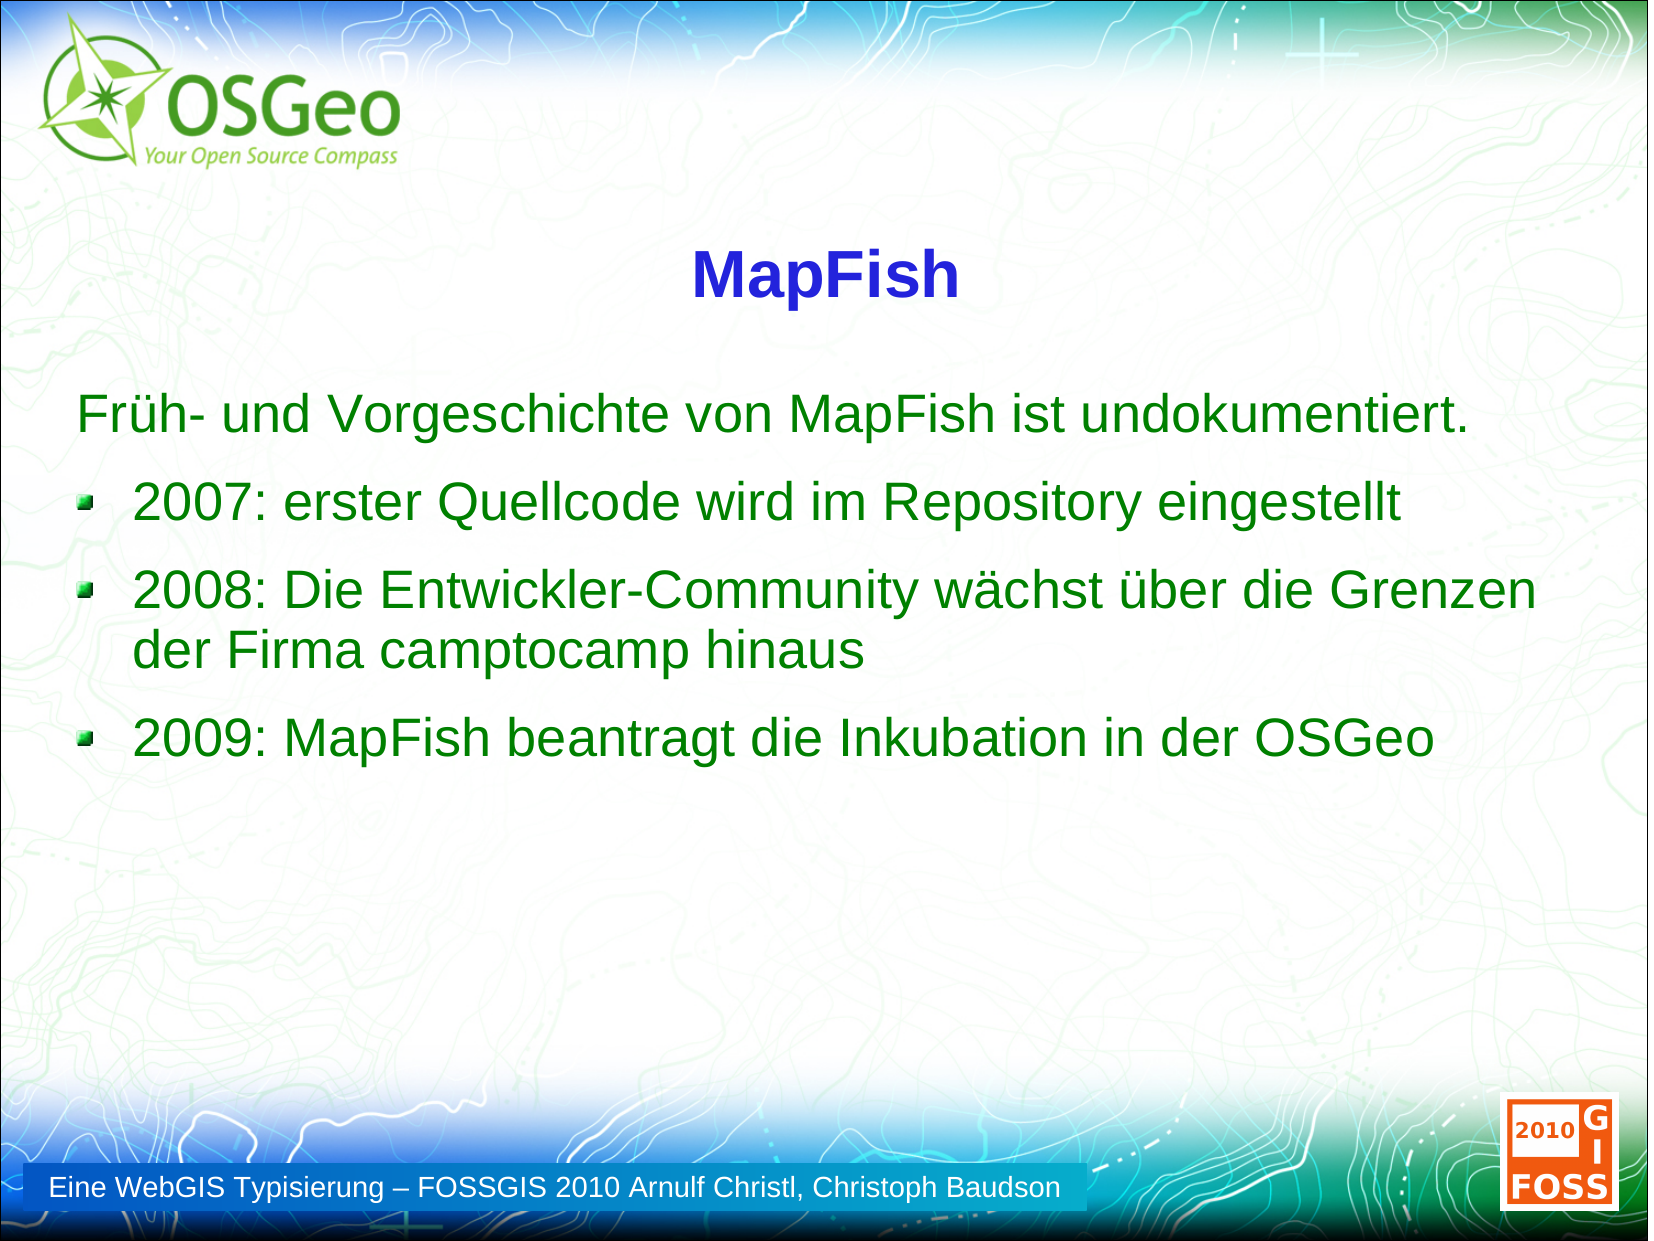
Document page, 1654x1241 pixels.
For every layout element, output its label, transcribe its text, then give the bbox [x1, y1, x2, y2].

picture [1, 1, 1647, 1240]
list Früh- und Vorgeschichte von MapFish ist undokumentiert. 2007: erster Quellcode wird im Repository eingestellt 2008: Die Entwickler-Community wächst über die Grenzen der Firma camptocamp hinaus 2009: MapFish beantragt die Inkubation in der OSGeo [76, 383, 1565, 1123]
title MapFish [82, 200, 1571, 349]
